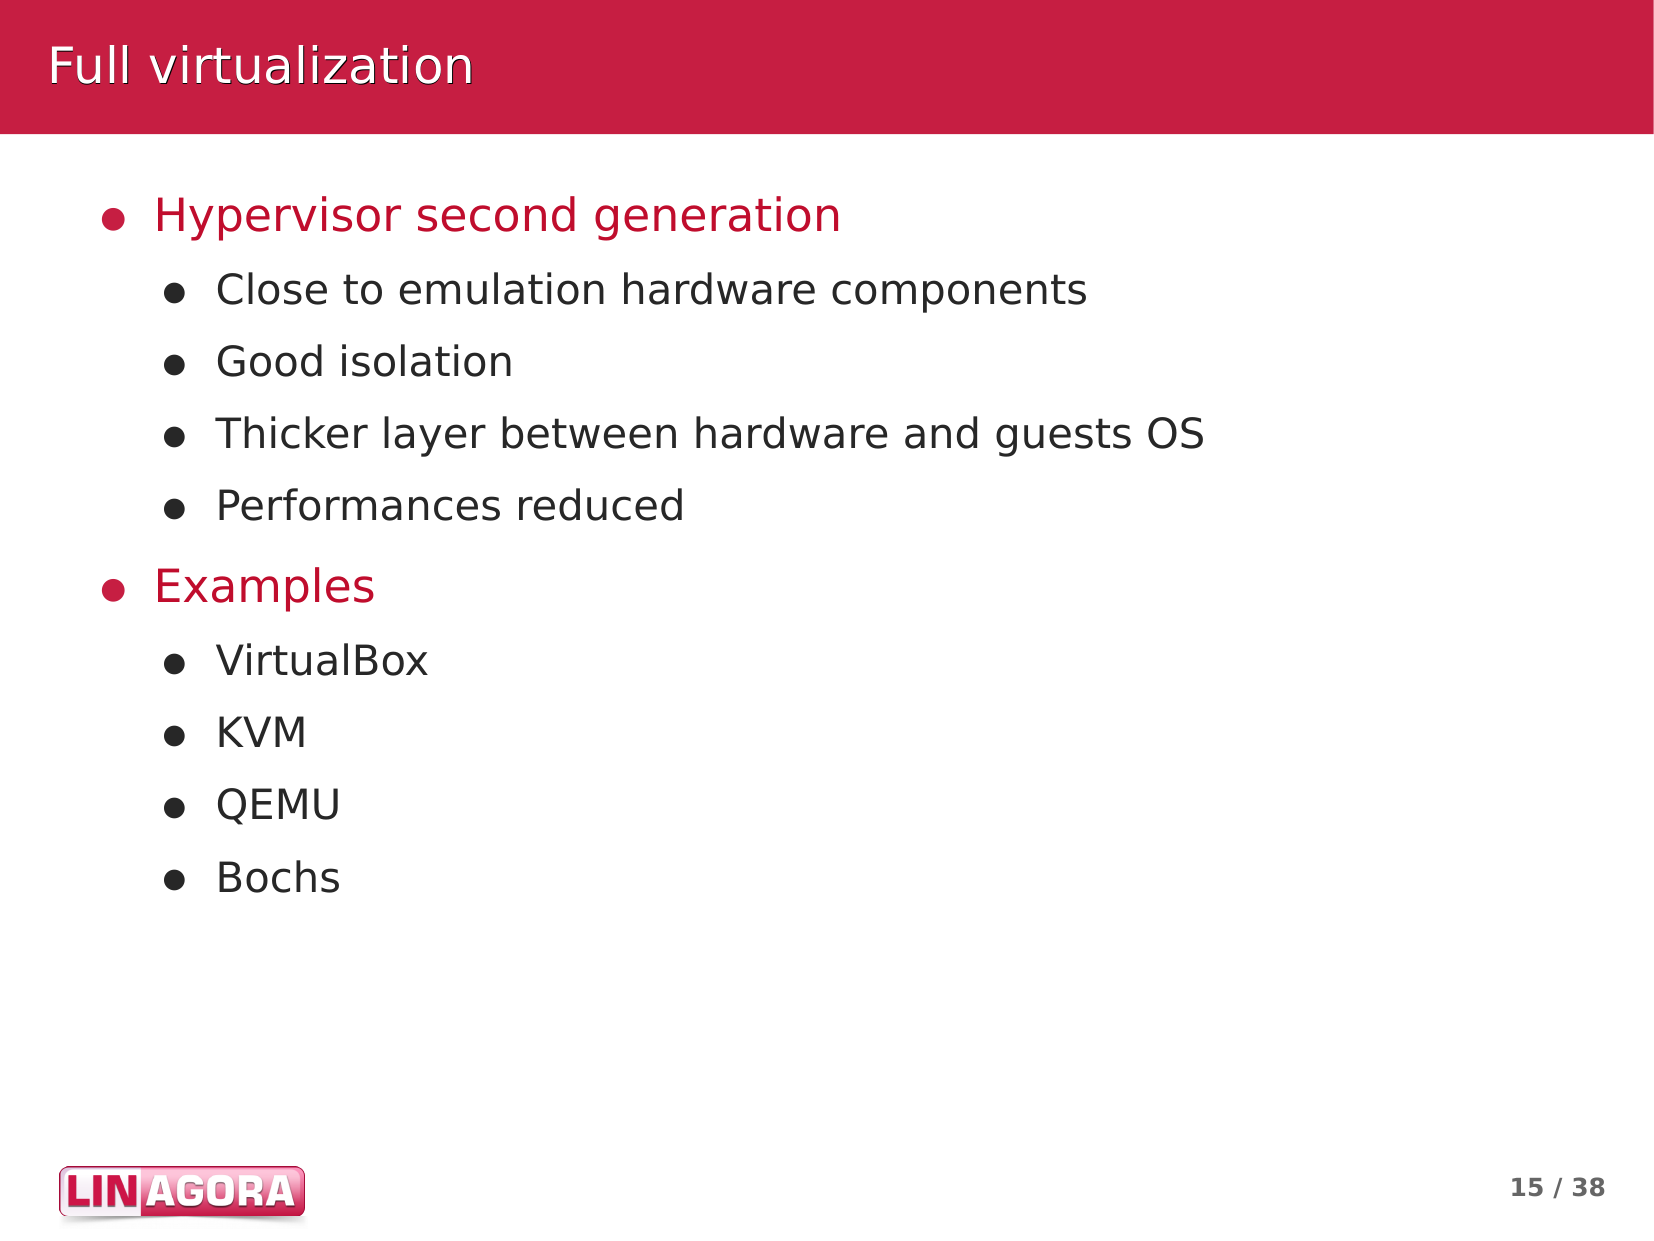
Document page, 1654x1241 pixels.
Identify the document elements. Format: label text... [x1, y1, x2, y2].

picture [59, 1166, 308, 1229]
title Full virtualization [47, 7, 1624, 126]
list Hypervisor second generation Close to emulation hardware components Good isolation Thicker layer between hardware and guests OS Performances reduced Examples VirtualBox KVM QEMU Bochs [82, 188, 1571, 934]
